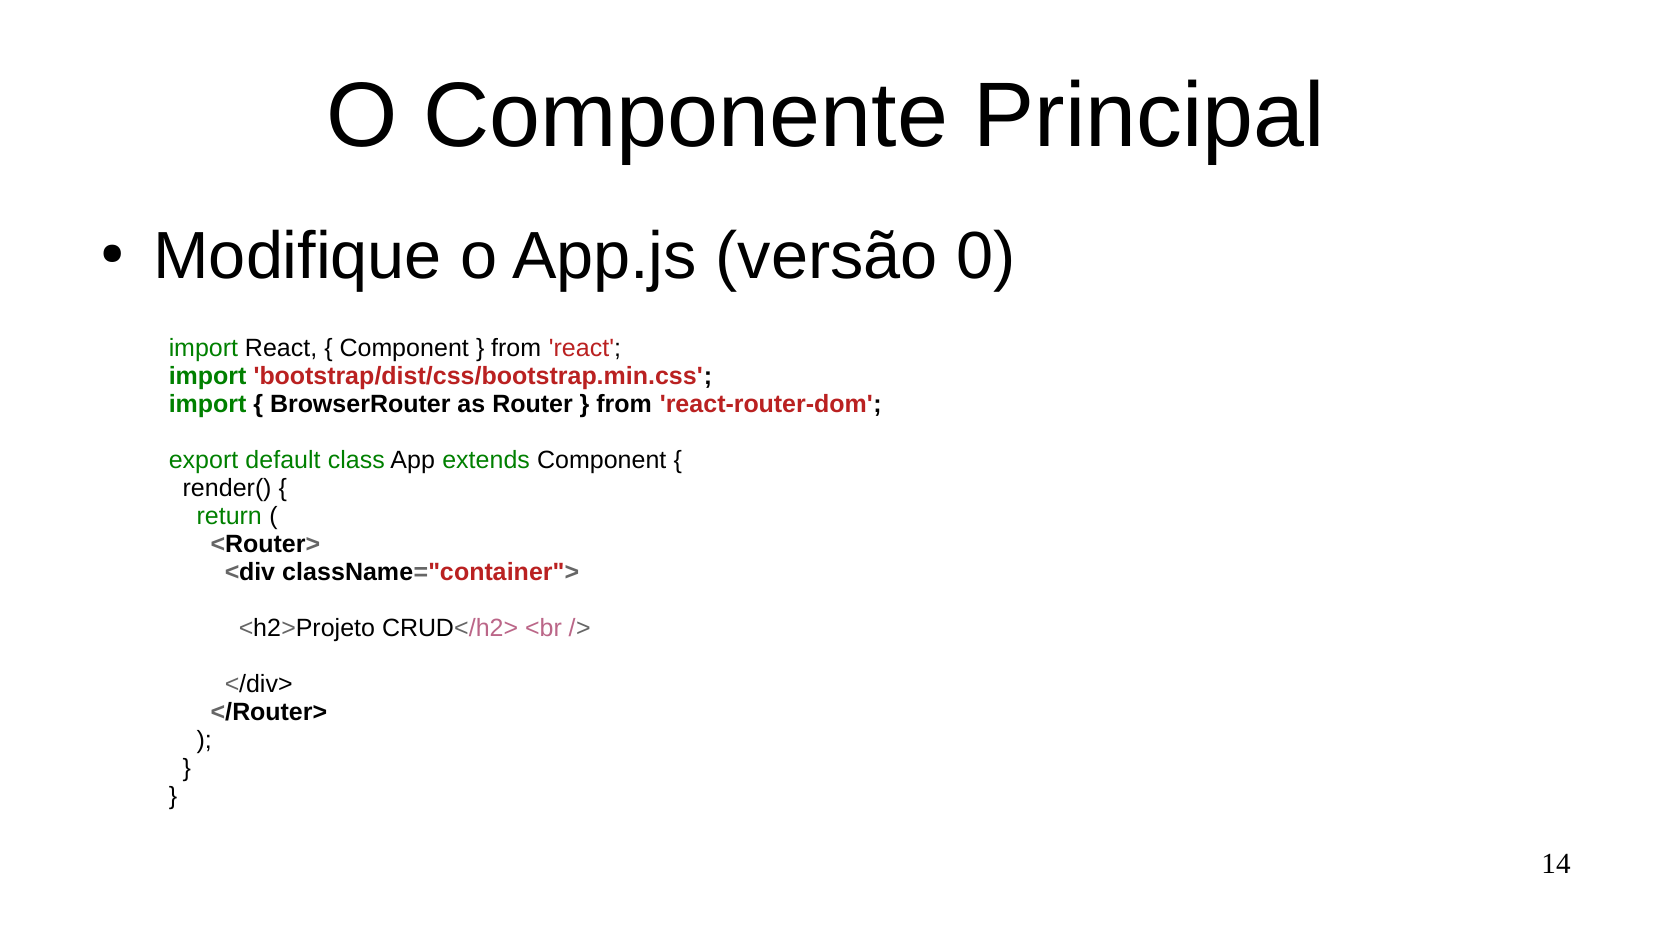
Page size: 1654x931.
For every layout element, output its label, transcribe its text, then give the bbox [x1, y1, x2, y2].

title O Componente Principal [82, 37, 1571, 193]
list Modifique o App.js (versão 0) [82, 217, 1571, 758]
text_box import React, { Component } from 'react'; import 'bootstrap/dist/css/bootstrap.min.css'; import { BrowserRouter as Router } from 'react-router-dom'; export default class App extends Component { render() { return ( <Router> <div className="container"> <h2>Projeto CRUD</h2> <br /> </div> </Router> ); } } [153, 326, 1337, 817]
